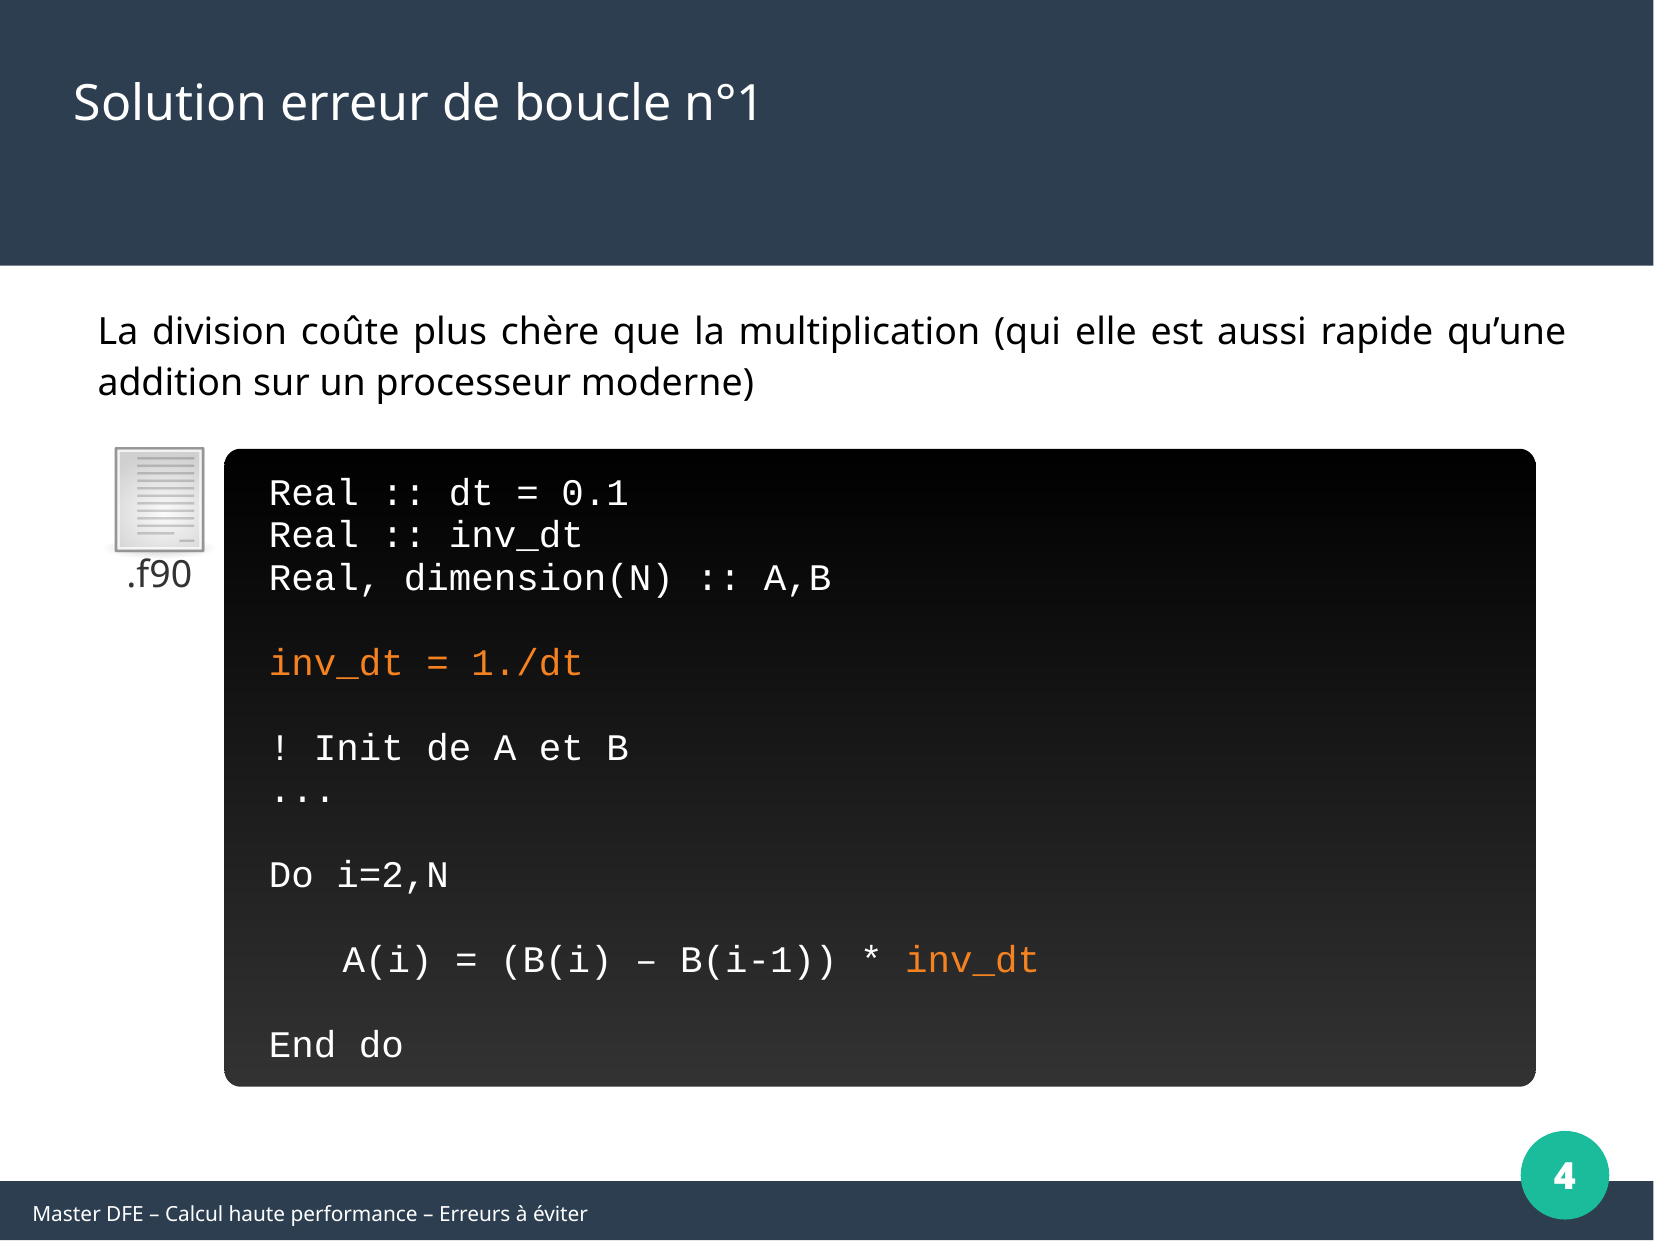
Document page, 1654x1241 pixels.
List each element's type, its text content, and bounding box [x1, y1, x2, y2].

text_box .f90 [82, 539, 237, 606]
text_box Real :: dt = 0.1 Real :: inv_dt Real, dimension(N) :: A,B inv_dt = 1./dt ! Init de A et B ... Do i=2,N A(i) = (B(i) – B(i-1)) * inv_dt End do [253, 466, 1524, 1077]
text_box [224, 448, 1536, 1087]
text_box Solution erreur de boucle n°1 [59, 59, 1619, 209]
picture [100, 442, 219, 539]
text_box La division coûte plus chère que la multiplication (qui elle est aussi rapide qu’une addition sur un processeur moderne) [82, 297, 1583, 414]
text_box Master DFE – Calcul haute performance – Erreurs à éviter [17, 1191, 1436, 1235]
